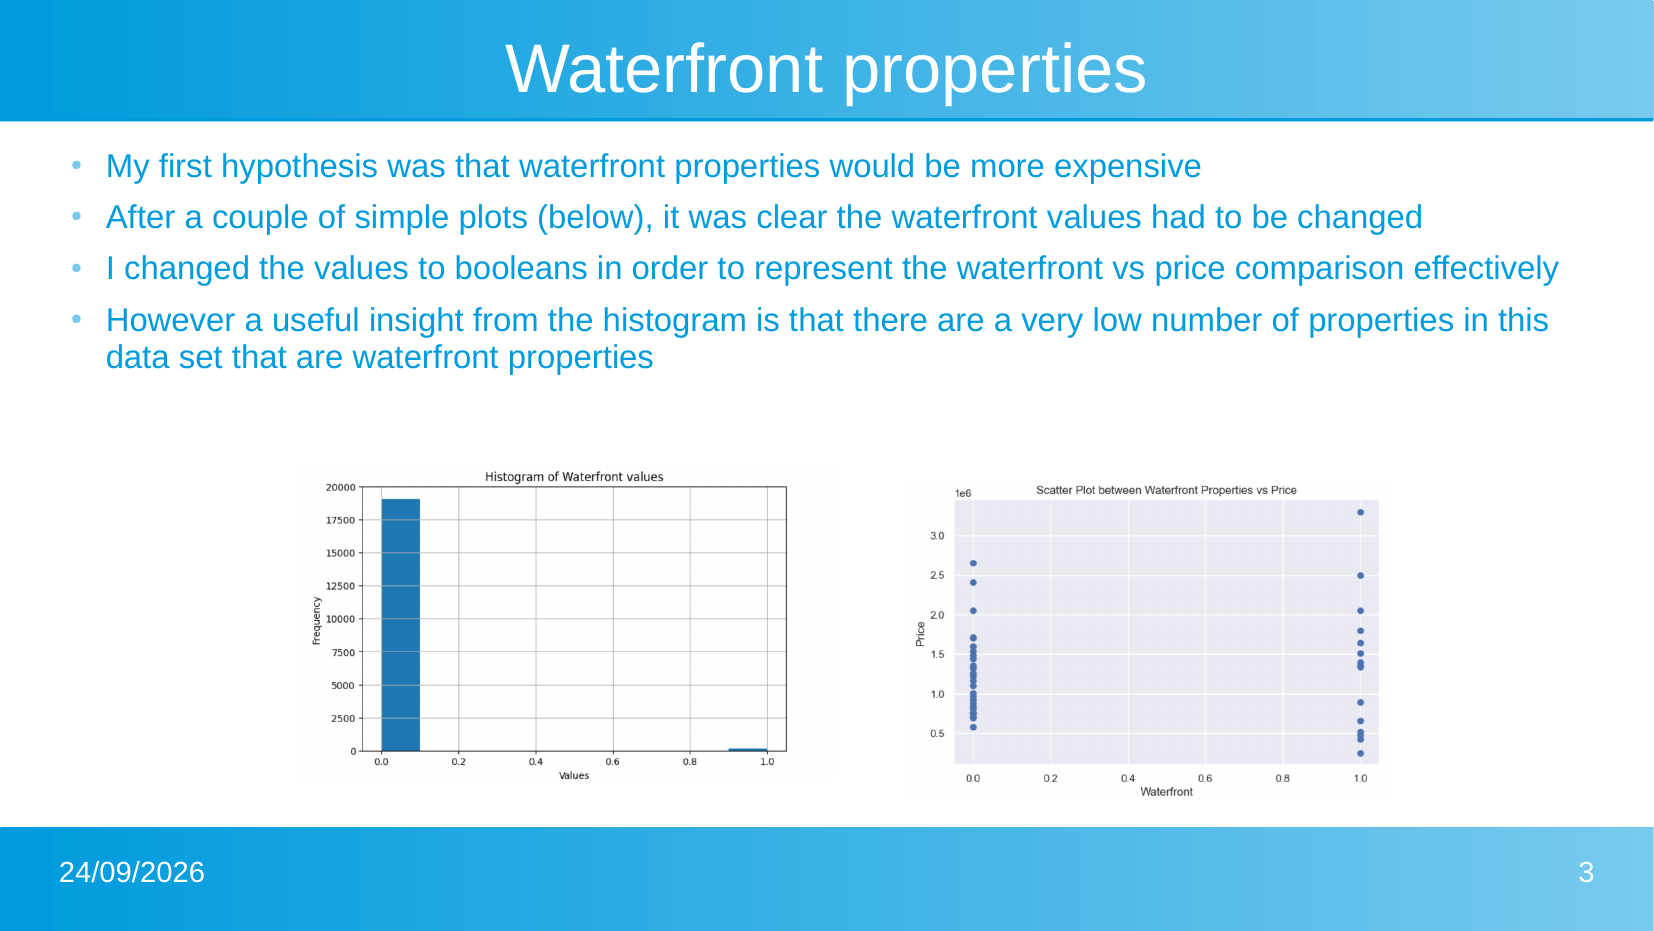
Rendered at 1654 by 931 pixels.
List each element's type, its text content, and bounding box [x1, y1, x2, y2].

title Waterfront properties [59, 29, 1595, 108]
picture [903, 481, 1388, 798]
picture [295, 464, 836, 780]
list My first hypothesis was that waterfront properties would be more expensive After a couple of simple plots (below), it was clear the waterfront values had to be changed I changed the values to booleans in order to represent the waterfront vs price comparison effectively However a useful insight from the histogram is that there are a very low number of properties in this data set that are waterfront properties [59, 147, 1565, 414]
